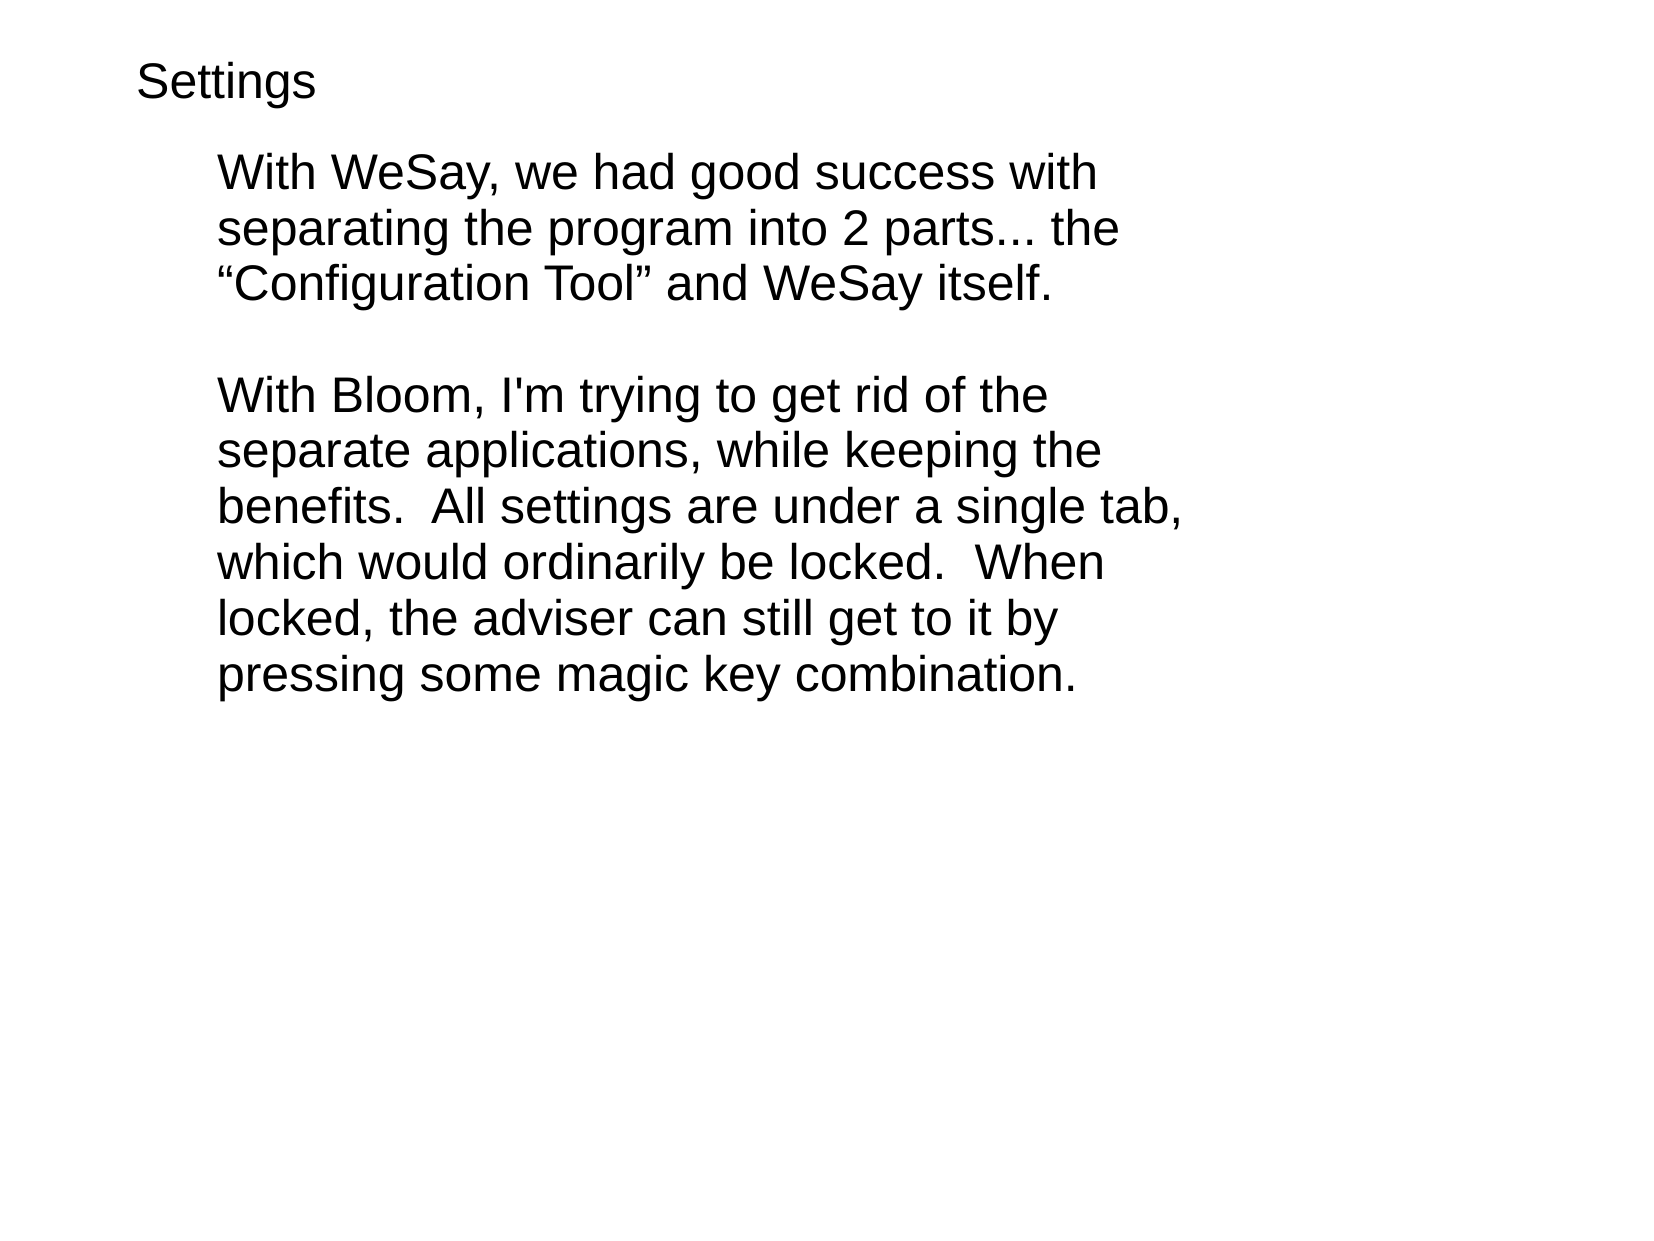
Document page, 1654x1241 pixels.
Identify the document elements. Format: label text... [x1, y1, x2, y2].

text_box Settings [121, 45, 567, 228]
text_box With WeSay, we had good success with separating the program into 2 parts... the “Configuration Tool” and WeSay itself. With Bloom, I'm trying to get rid of the separate applications, while keeping the benefits. All settings are under a single tab, which would ordinarily be locked. When locked, the adviser can still get to it by pressing some magic key combination. [202, 136, 1255, 821]
